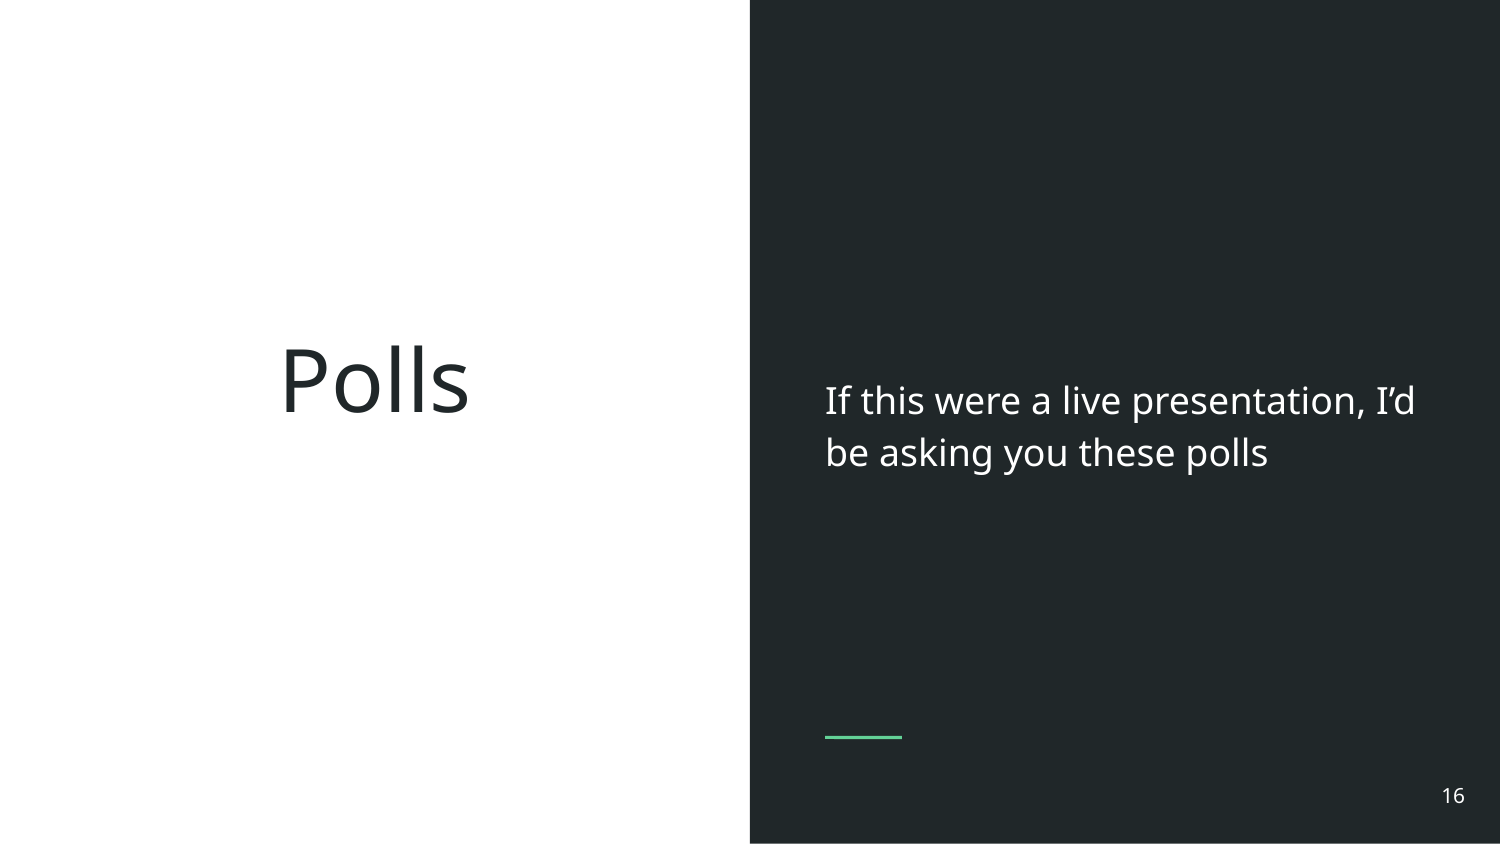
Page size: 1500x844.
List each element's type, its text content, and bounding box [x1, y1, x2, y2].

slide_number <number> [1389, 764, 1480, 830]
title Polls [43, 197, 708, 446]
list If this were a live presentation, I’d be asking you these polls [810, 118, 1440, 725]
